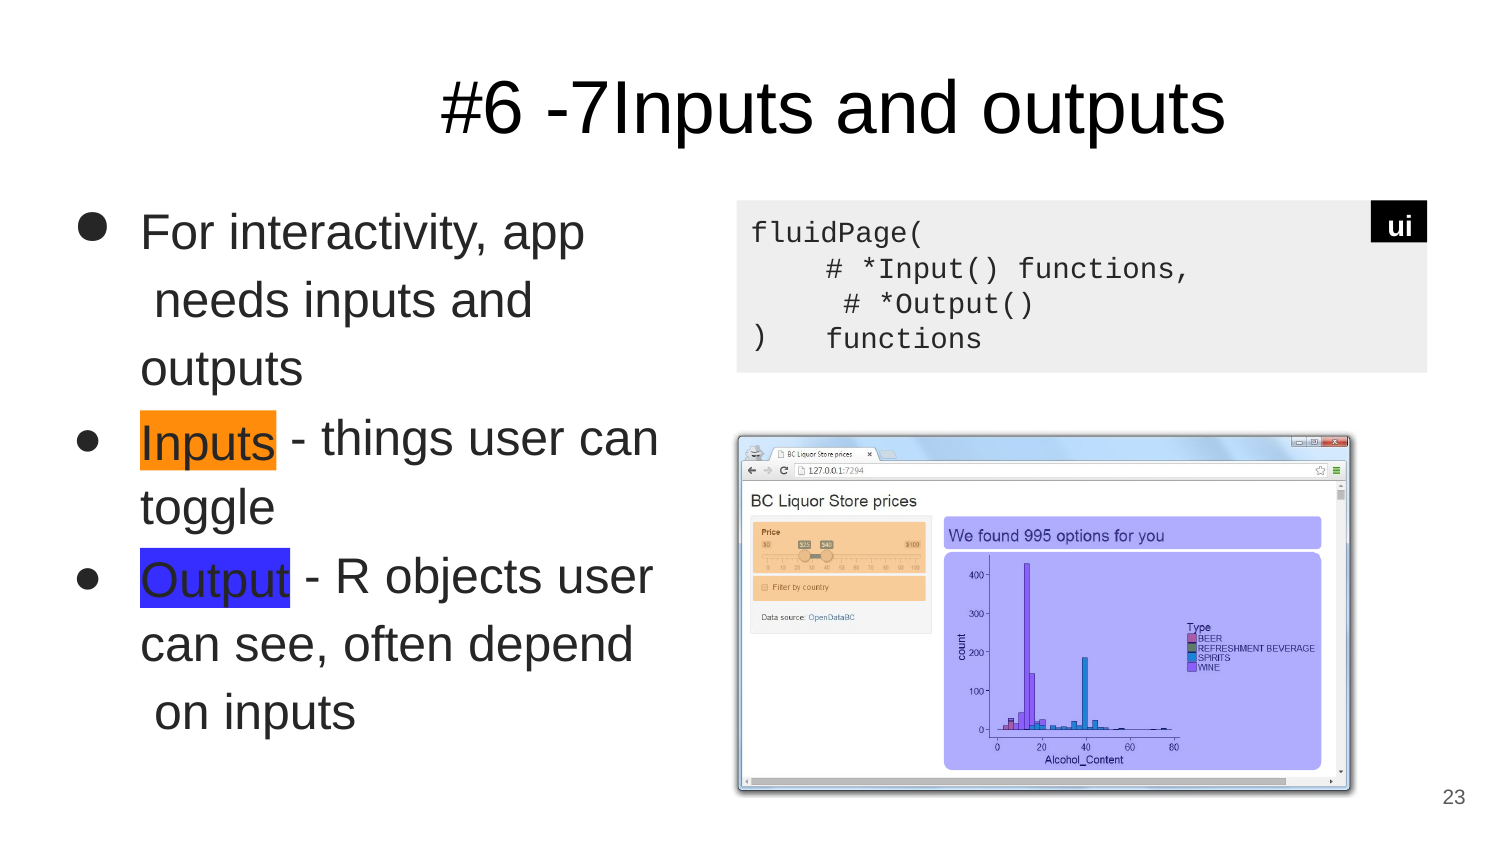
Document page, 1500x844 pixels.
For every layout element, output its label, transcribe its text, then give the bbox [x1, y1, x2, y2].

text_box For interactivity, app needs inputs and outputs [70, 188, 592, 396]
text_box fluidPage( [748, 211, 928, 249]
text_box - R objects user [302, 541, 657, 604]
text_box [736, 200, 1428, 373]
text_box toggle [138, 472, 279, 535]
text_box Inputs [140, 410, 277, 471]
text_box ● [70, 403, 105, 466]
title #6 -7Inputs and outputs [439, 56, 1381, 240]
text_box # *Input() functions, # *Output() functions [825, 245, 1196, 355]
text_box Output [228, 574, 241, 594]
text_box ● [70, 541, 105, 604]
slide_number <number> [1438, 783, 1470, 844]
text_box - things user can [288, 403, 662, 466]
text_box ) [750, 314, 771, 352]
text_box can see, often depend on inputs [138, 601, 637, 741]
text_box [731, 427, 1358, 798]
text_box ui [1370, 200, 1428, 243]
text_box Output [140, 547, 291, 601]
